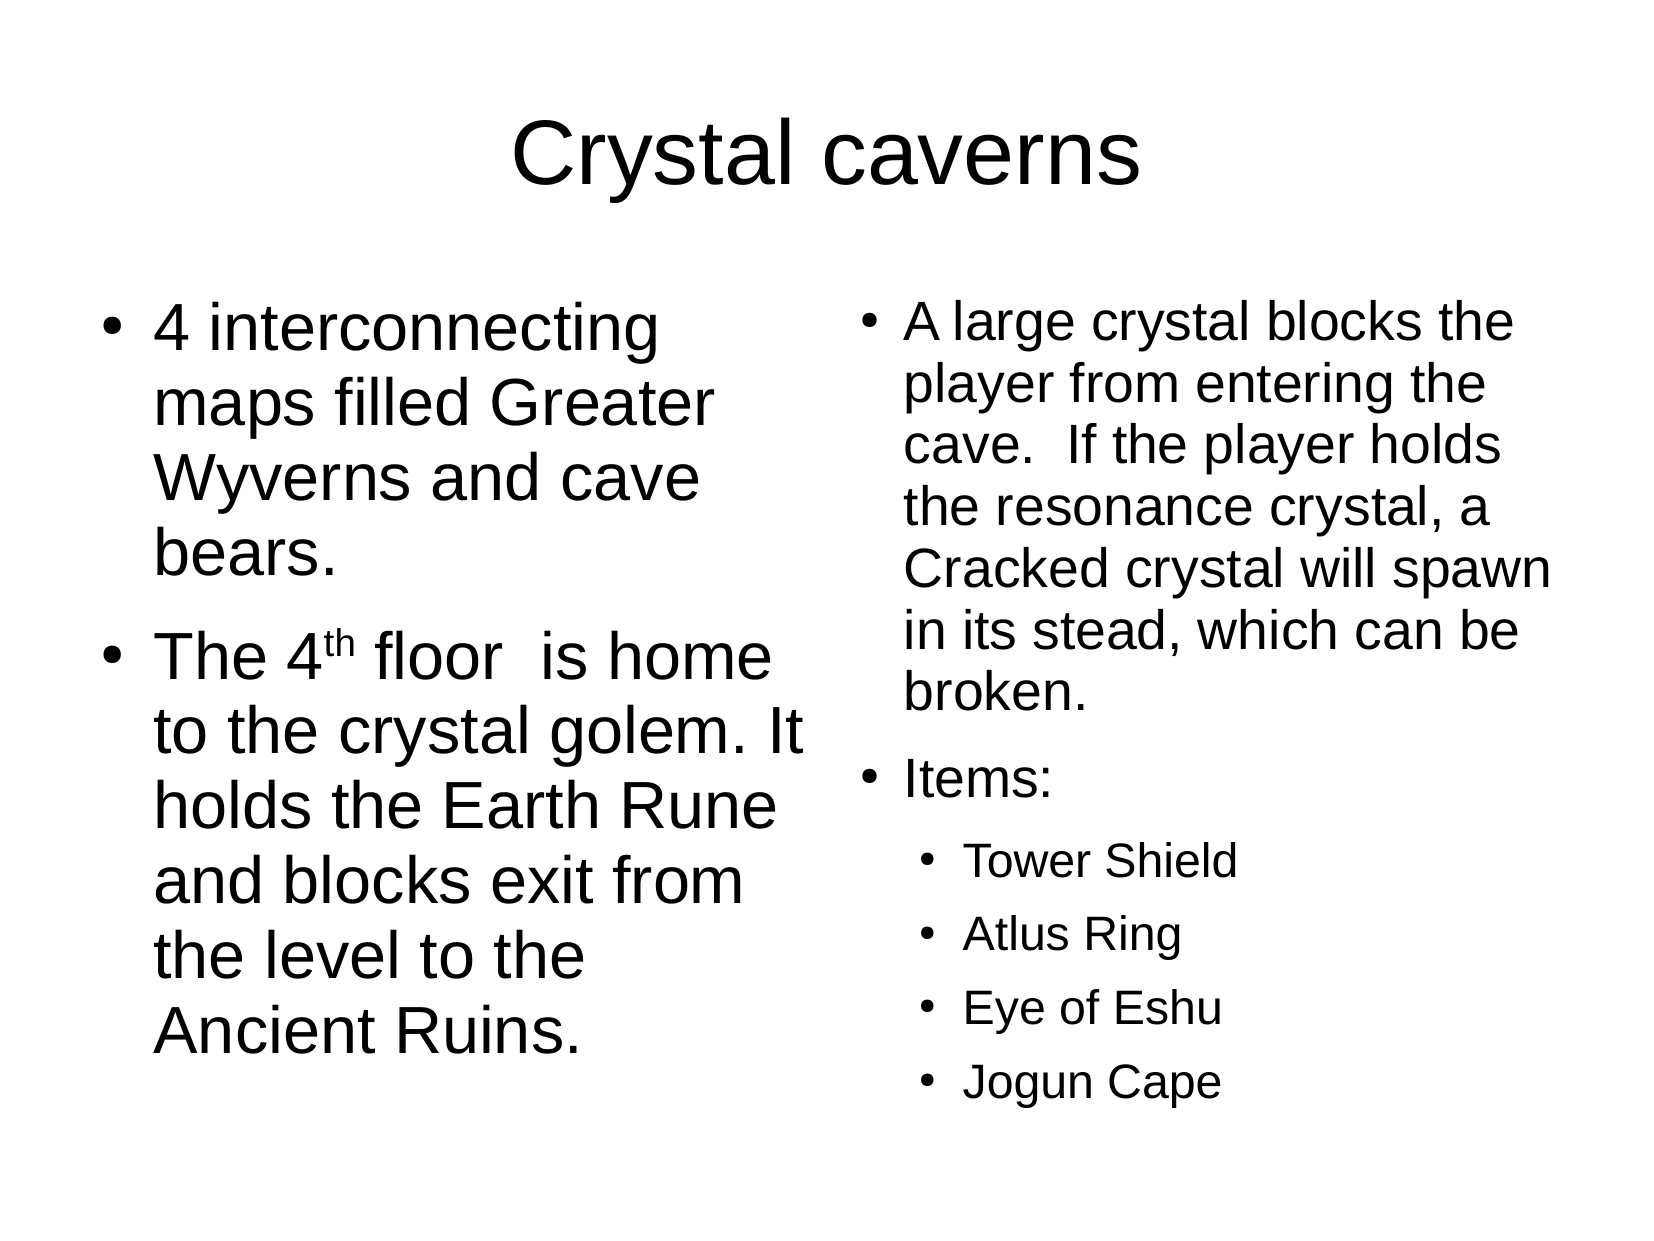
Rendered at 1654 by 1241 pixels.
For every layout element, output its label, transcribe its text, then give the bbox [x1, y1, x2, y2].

title Crystal caverns [82, 56, 1571, 250]
list 4 interconnecting maps filled Greater Wyverns and cave bears. The 4th floor is home to the crystal golem. It holds the Earth Rune and blocks exit from the level to the Ancient Ruins. [82, 290, 809, 1109]
list A large crystal blocks the player from entering the cave. If the player holds the resonance crystal, a Cracked crystal will spawn in its stead, which can be broken. Items: Tower Shield Atlus Ring Eye of Eshu Jogun Cape [845, 290, 1572, 1109]
